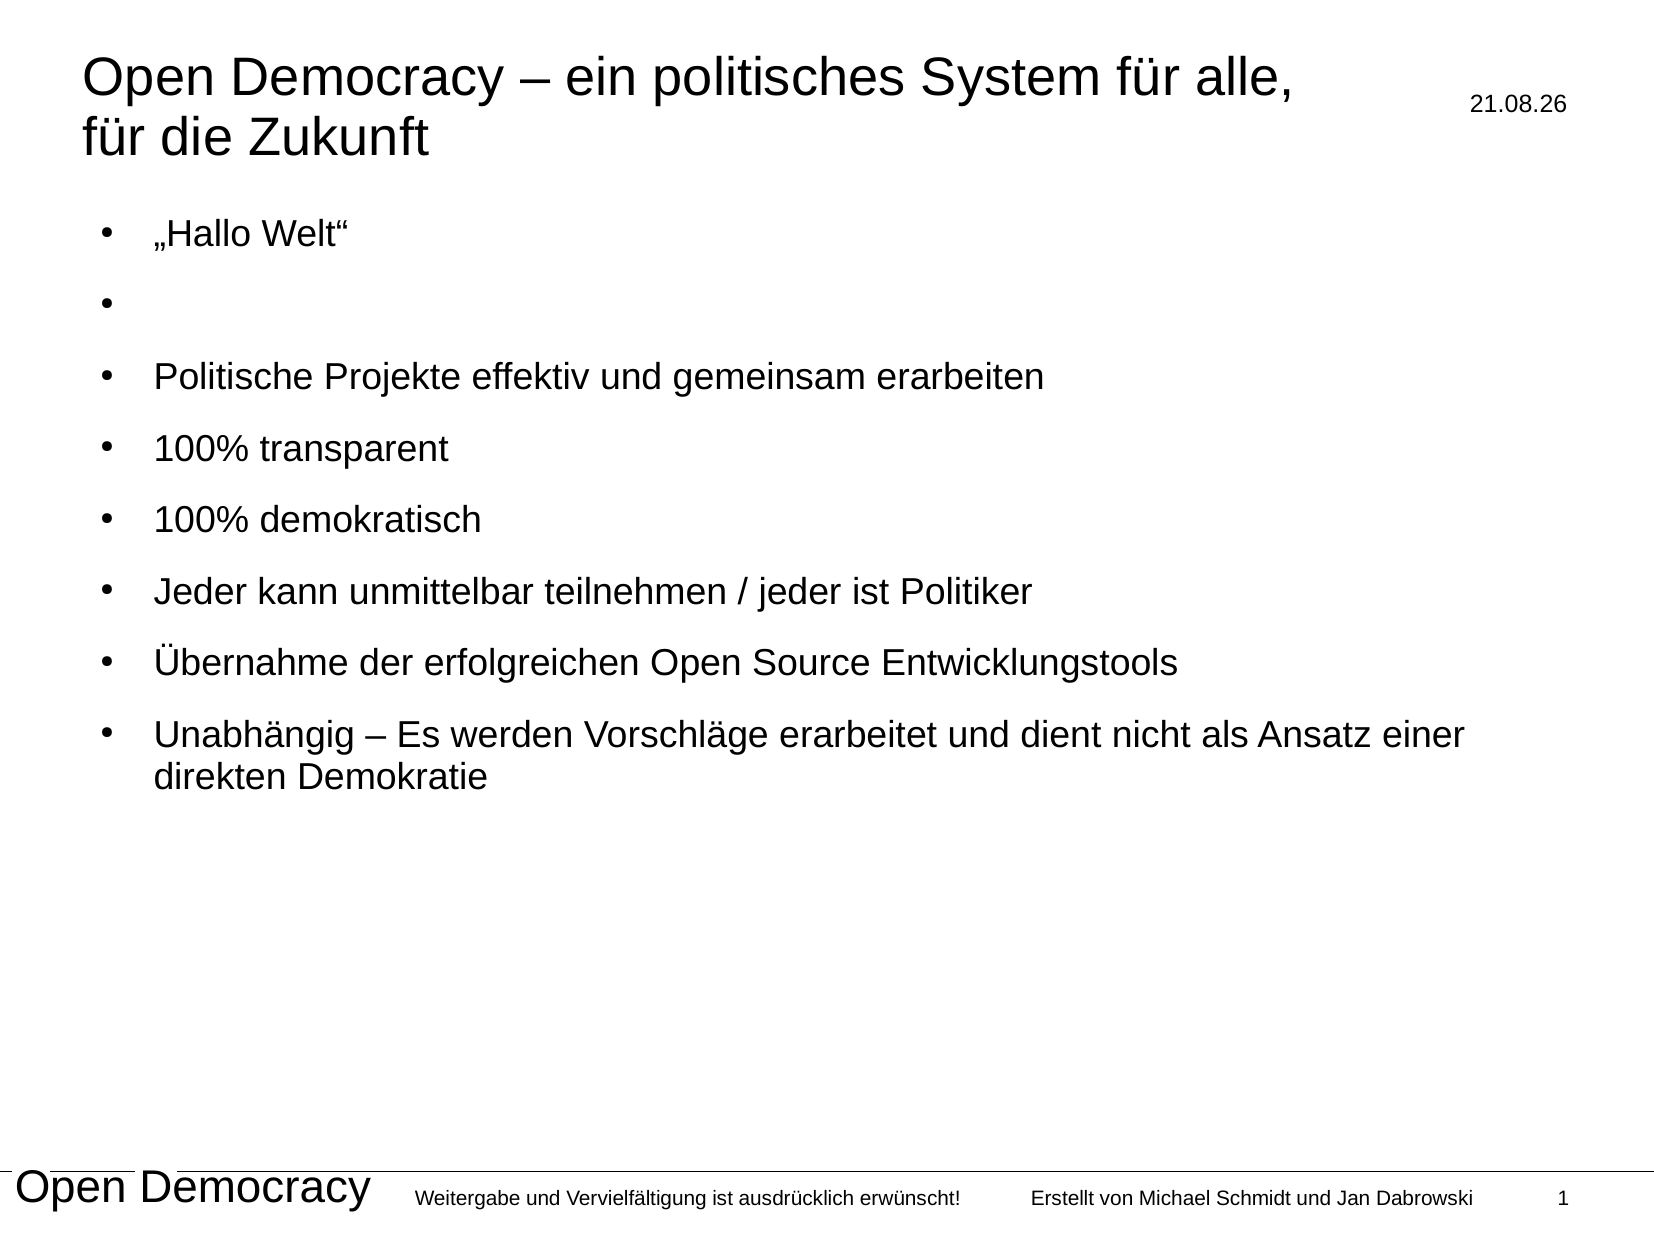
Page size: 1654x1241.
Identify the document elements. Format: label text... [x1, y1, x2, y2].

list „Hallo Welt“ Politische Projekte effektiv und gemeinsam erarbeiten 100% transparent 100% demokratisch Jeder kann unmittelbar teilnehmen / jeder ist Politiker Übernahme der erfolgreichen Open Source Entwicklungstools Unabhängig – Es werden Vorschläge erarbeitet und dient nicht als Ansatz einer direkten Demokratie [82, 212, 1571, 1109]
title Open Democracy – ein politisches System für alle, für die Zukunft [82, 46, 1359, 168]
